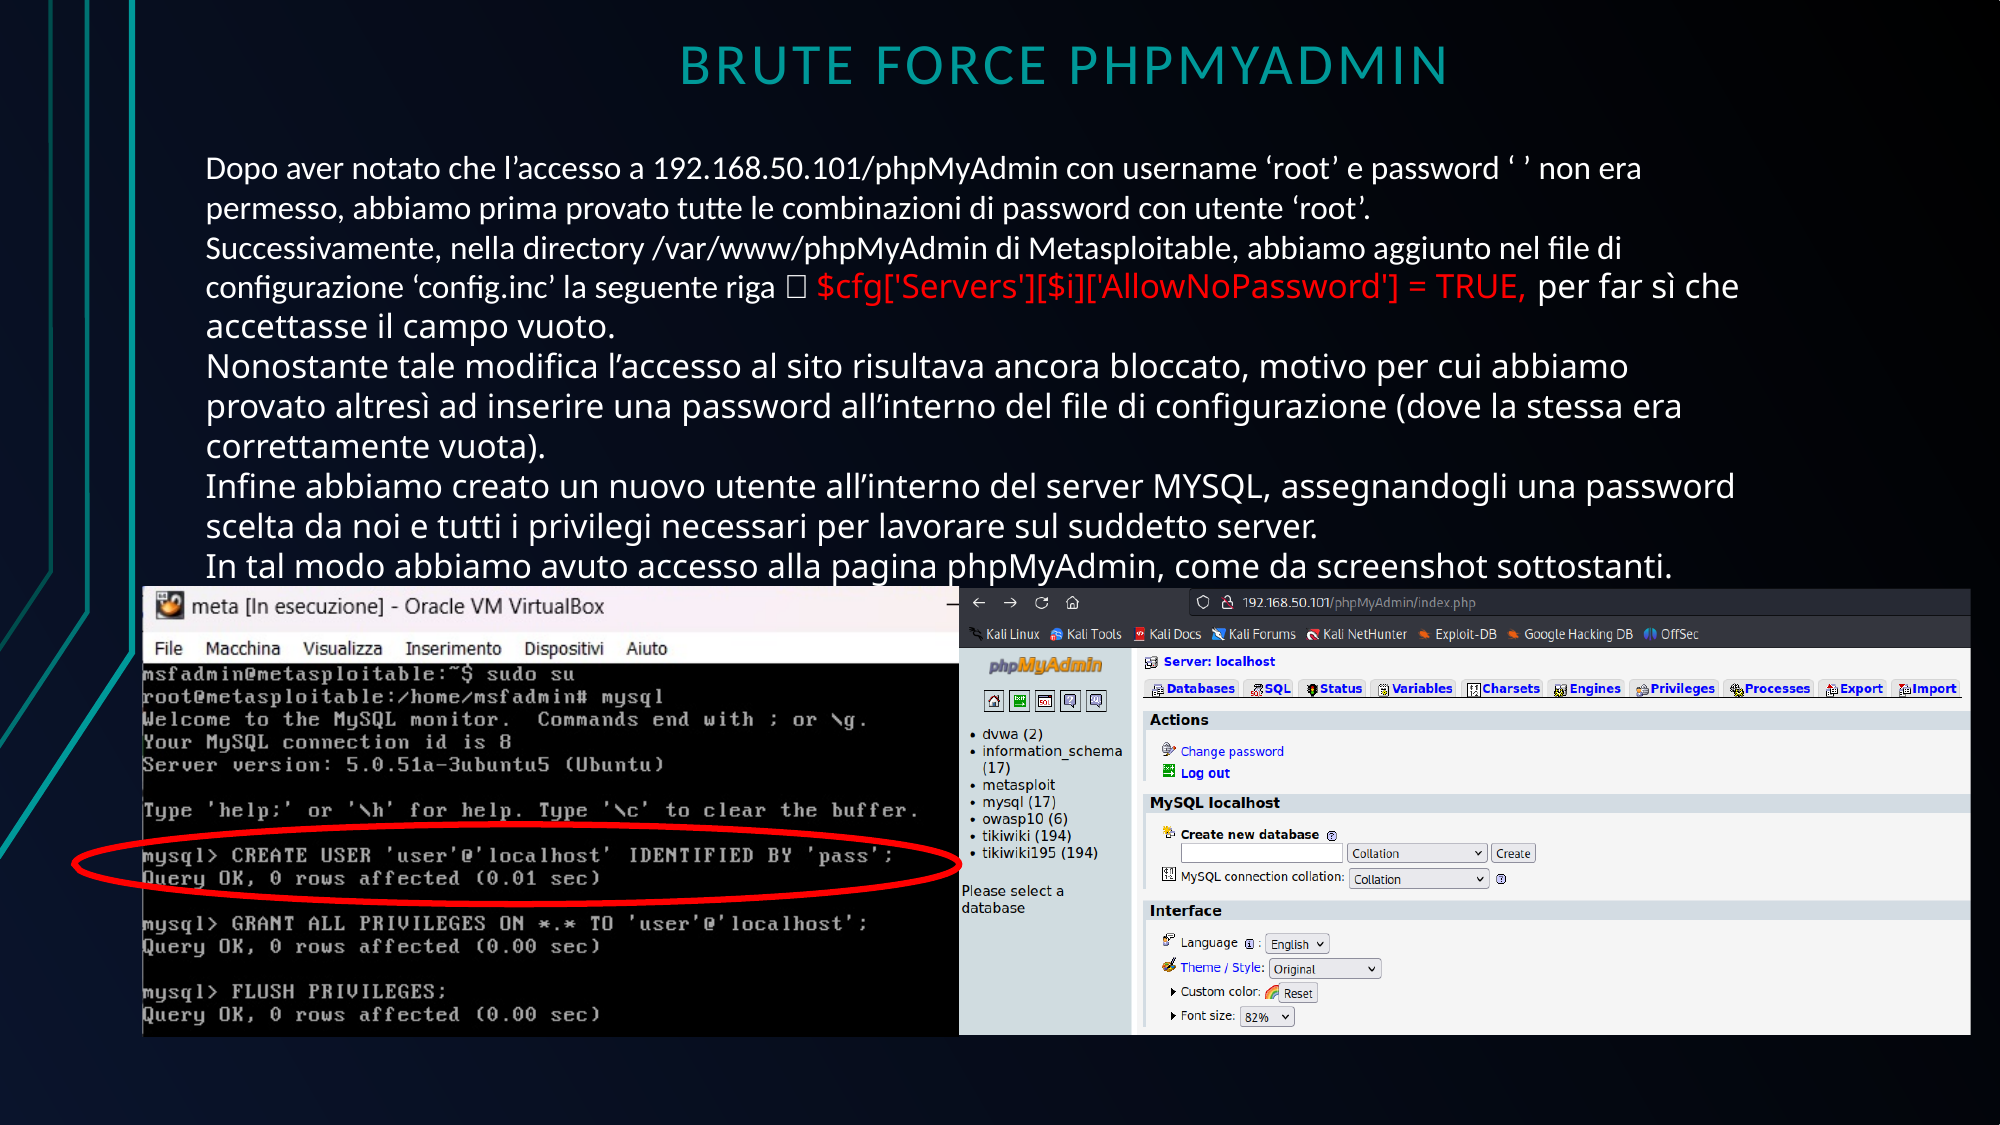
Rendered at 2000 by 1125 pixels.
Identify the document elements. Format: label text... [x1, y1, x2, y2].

picture [142, 828, 955, 901]
title Brute force phpmyadmin [659, 0, 1550, 108]
picture [142, 586, 1971, 1037]
text_box Dopo aver notato che l’accesso a 192.168.50.101/phpMyAdmin con username ‘root’ e password ‘ ’ non era permesso, abbiamo prima provato tutte le combinazioni di password con utente ‘root’. Successivamente, nella directory /var/www/phpMyAdmin di Metasploitable, abbiamo aggiunto nel file di configurazione ‘config.inc’ la seguente riga  $cfg['Servers'][$i]['AllowNoPassword'] = TRUE, per far sì che accettasse il campo vuoto. Nonostante tale modifica l’accesso al sito risultava ancora bloccato, motivo per cui abbiamo provato altresì ad inserire una password all’interno del file di configurazione (dove la stessa era correttamente vuota). Infine abbiamo creato un nuovo utente all’interno del server MYSQL, assegnandogli una password scelta da noi e tutti i privilegi necessari per lavorare sul suddetto server. In tal modo abbiamo avuto accesso alla pagina phpMyAdmin, come da screenshot sottostanti. [190, 138, 1760, 649]
